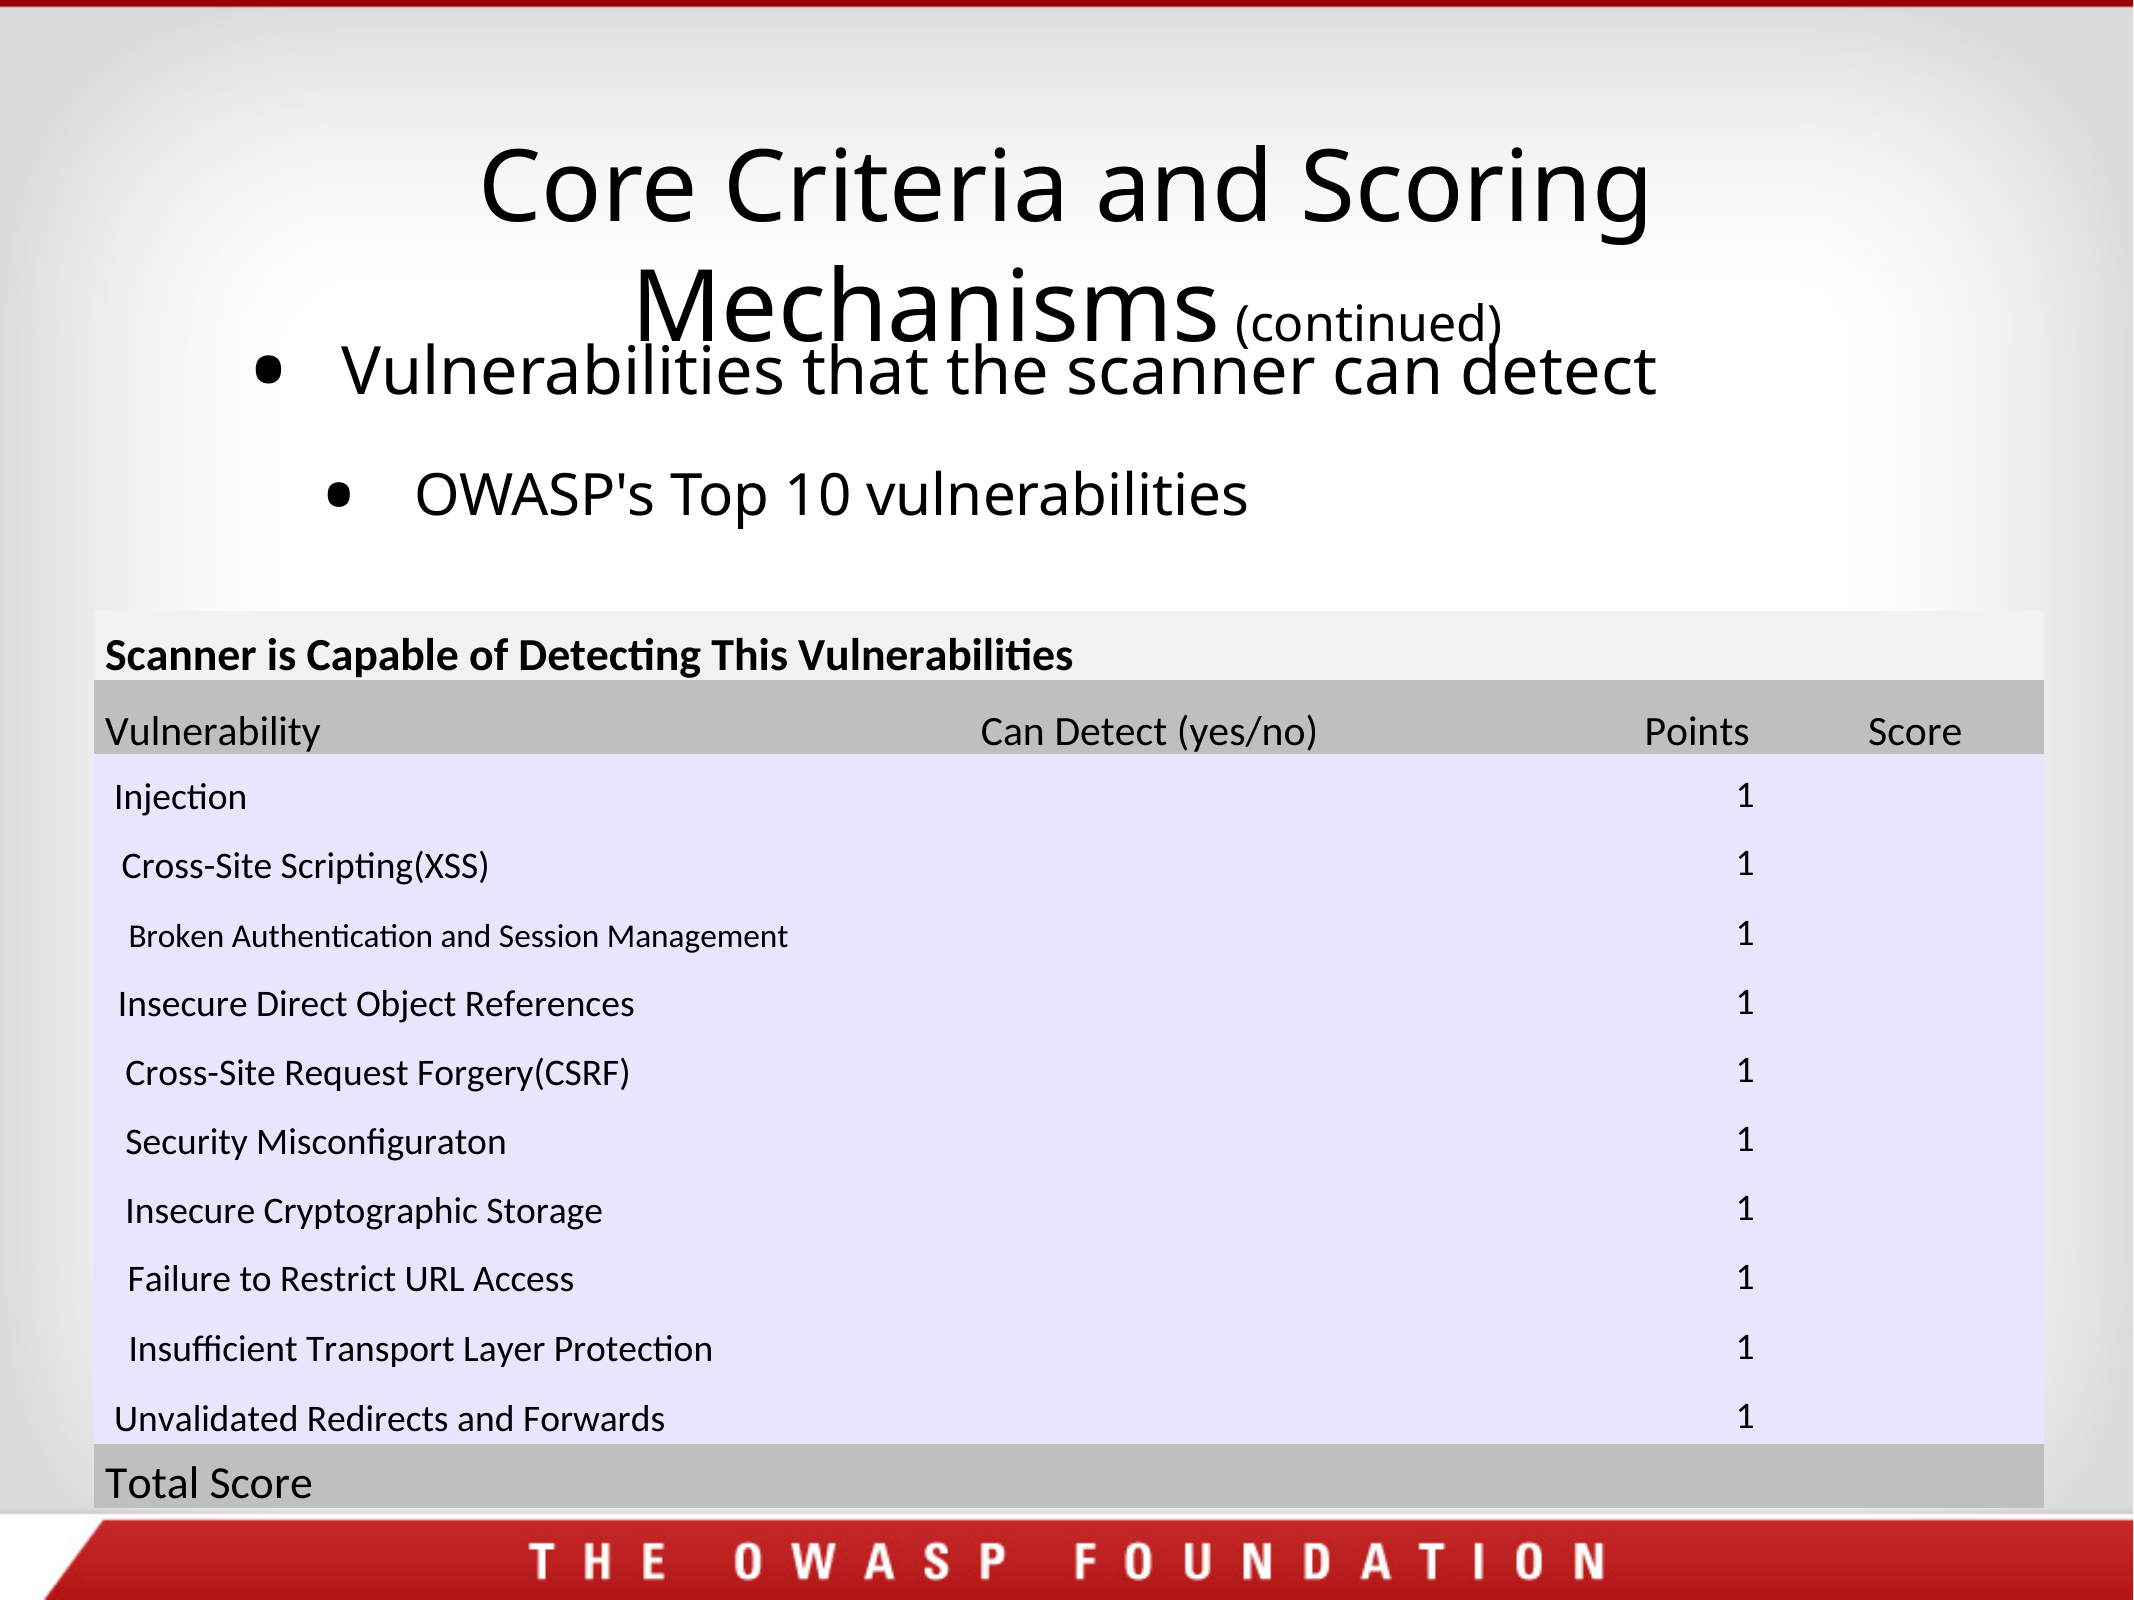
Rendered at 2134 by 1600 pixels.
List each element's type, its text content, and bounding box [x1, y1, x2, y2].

table_cell [1857, 1444, 2044, 1508]
table_cell [1857, 961, 2044, 1030]
table_cell [970, 1376, 1633, 1444]
table_cell [1857, 1376, 2044, 1444]
table_cell 1 [1633, 823, 1857, 892]
table_cell [970, 754, 1633, 823]
table_cell Can Detect (yes/no) [970, 680, 1633, 754]
table_cell [1857, 1306, 2044, 1376]
table_cell [1857, 1237, 2044, 1306]
table_cell [1857, 1030, 2044, 1099]
table_cell [970, 1237, 1633, 1306]
table_cell [970, 1306, 1633, 1376]
table_cell Failure to Restrict URL Access [94, 1237, 970, 1306]
table_cell [970, 961, 1633, 1030]
table_cell [970, 1030, 1633, 1099]
list Vulnerabilities that the scanner can detect OWASP's Top 10 vulnerabilities [195, 412, 1913, 611]
picture [0, 0, 2134, 1600]
table_cell 1 [1633, 961, 1857, 1030]
table_cell [1857, 823, 2044, 892]
table_cell 1 [1633, 892, 1857, 961]
table_cell Injection [94, 754, 970, 823]
table_cell [970, 1099, 1633, 1168]
table_cell [970, 892, 1633, 961]
table_cell Cross-Site Request Forgery(CSRF) [94, 1030, 970, 1099]
table_cell 1 [1633, 1237, 1857, 1306]
table_cell [970, 1168, 1633, 1237]
table_header Scanner is Capable of Detecting This Vulnerabilities [94, 611, 2044, 680]
table_cell Insecure Direct Object References [94, 961, 970, 1030]
table_cell Broken Authentication and Session Management [94, 892, 970, 961]
table_cell Cross-Site Scripting(XSS) [94, 823, 970, 892]
title Core Criteria and Scoring Mechanisms (continued) [208, 22, 1925, 461]
table_cell Insufficient Transport Layer Protection [94, 1306, 970, 1376]
table_cell 1 [1633, 1099, 1857, 1168]
table_cell Security Misconfiguraton [94, 1099, 970, 1168]
table_cell [1857, 1168, 2044, 1237]
table_cell Insecure Cryptographic Storage [94, 1168, 970, 1237]
table_cell Unvalidated Redirects and Forwards [94, 1376, 970, 1444]
table_cell Points [1633, 680, 1857, 754]
table_cell Score [1857, 680, 2044, 754]
table_cell 1 [1633, 1376, 1857, 1444]
table_cell [1857, 754, 2044, 823]
table_cell [1857, 892, 2044, 961]
table_cell Vulnerability [94, 680, 970, 754]
table_cell 1 [1633, 1306, 1857, 1376]
table_cell [1857, 1099, 2044, 1168]
table_cell 1 [1633, 1168, 1857, 1237]
table_cell 1 [1633, 754, 1857, 823]
table_cell [970, 823, 1633, 892]
table_cell 1 [1633, 1030, 1857, 1099]
table_cell Total Score [94, 1444, 1857, 1508]
